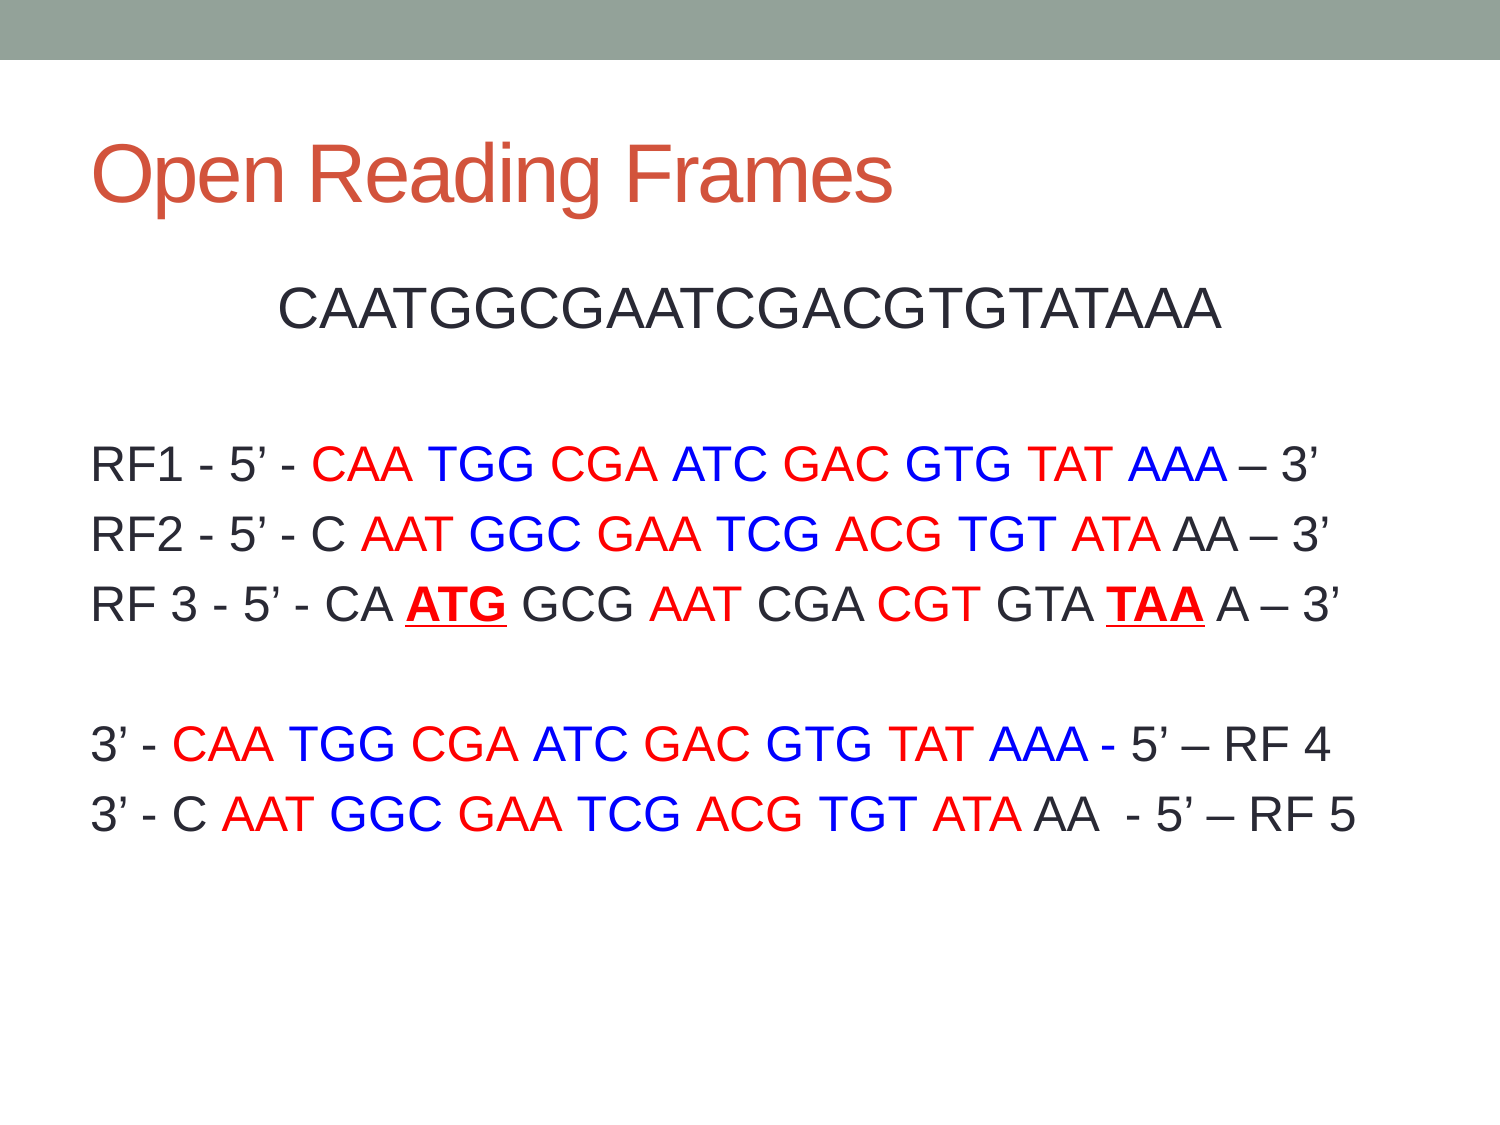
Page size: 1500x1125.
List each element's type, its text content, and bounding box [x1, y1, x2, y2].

list CAATGGCGAATCGACGTGTATAAA RF1 - 5’ - CAA TGG CGA ATC GAC GTG TAT AAA – 3’ RF2 - 5’ - C AAT GGC GAA TCG ACG TGT ATA AA – 3’ RF 3 - 5’ - CA ATG GCG AAT CGA CGT GTA TAA A – 3’ 3’ - CAA TGG CGA ATC GAC GTG TAT AAA - 5’ – RF 4 3’ - C AAT GGC GAA TCG ACG TGT ATA AA - 5’ – RF 5 [75, 262, 1425, 1063]
title Open Reading Frames [75, 87, 1425, 250]
